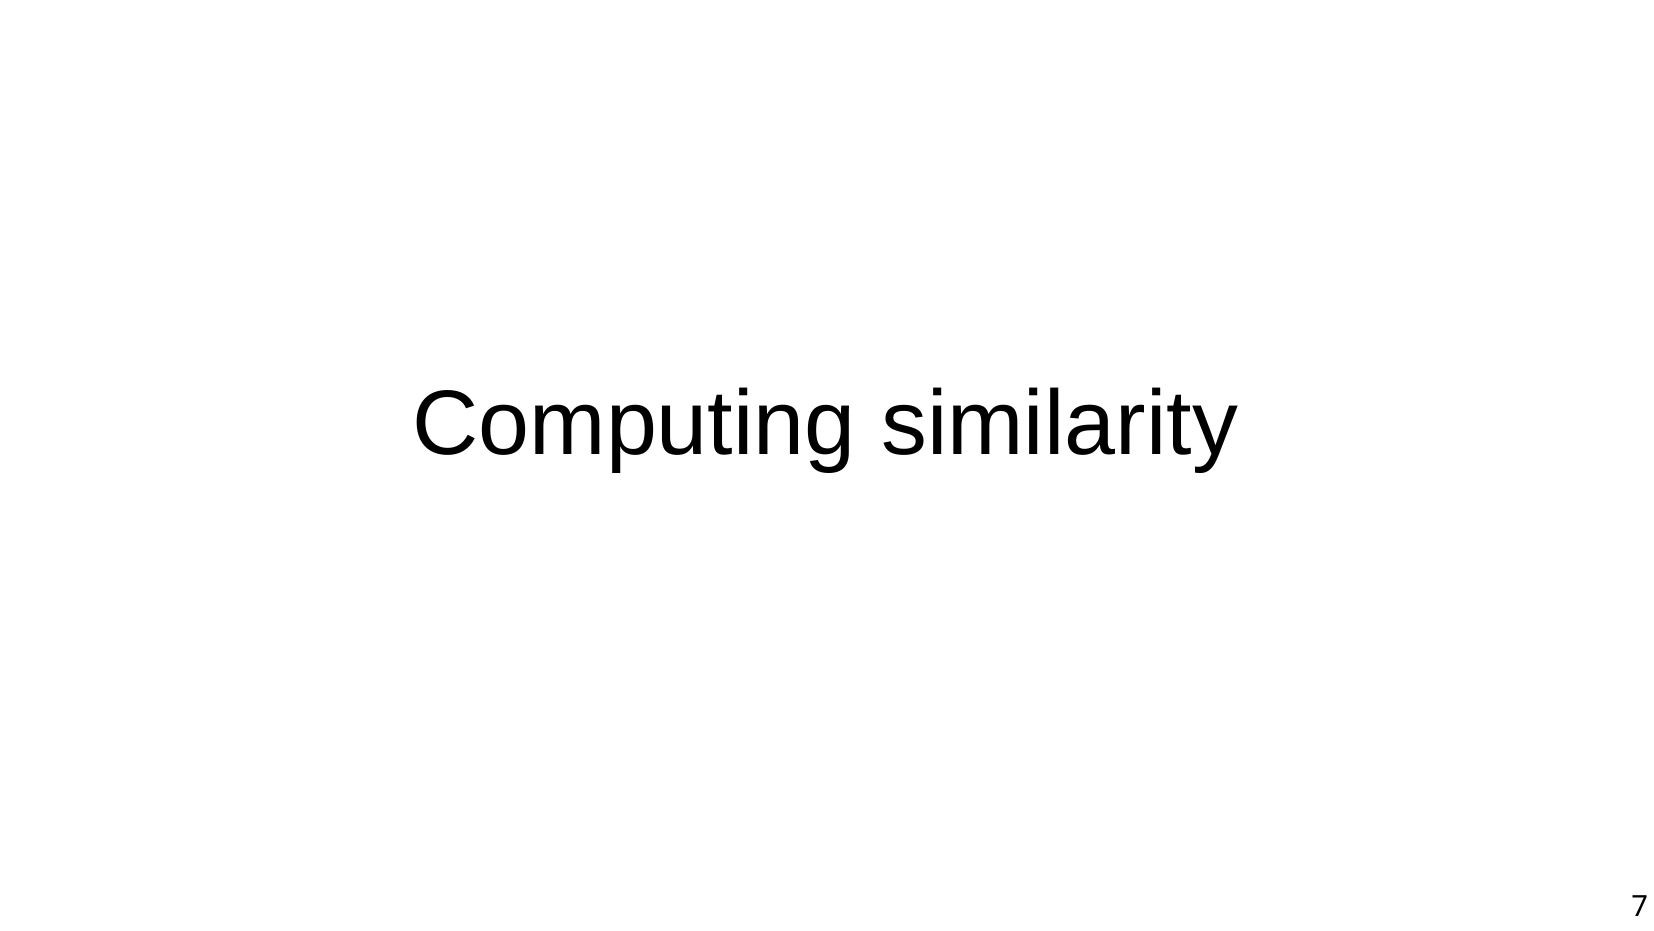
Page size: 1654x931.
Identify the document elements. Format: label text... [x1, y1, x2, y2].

title Computing similarity [81, 345, 1570, 501]
